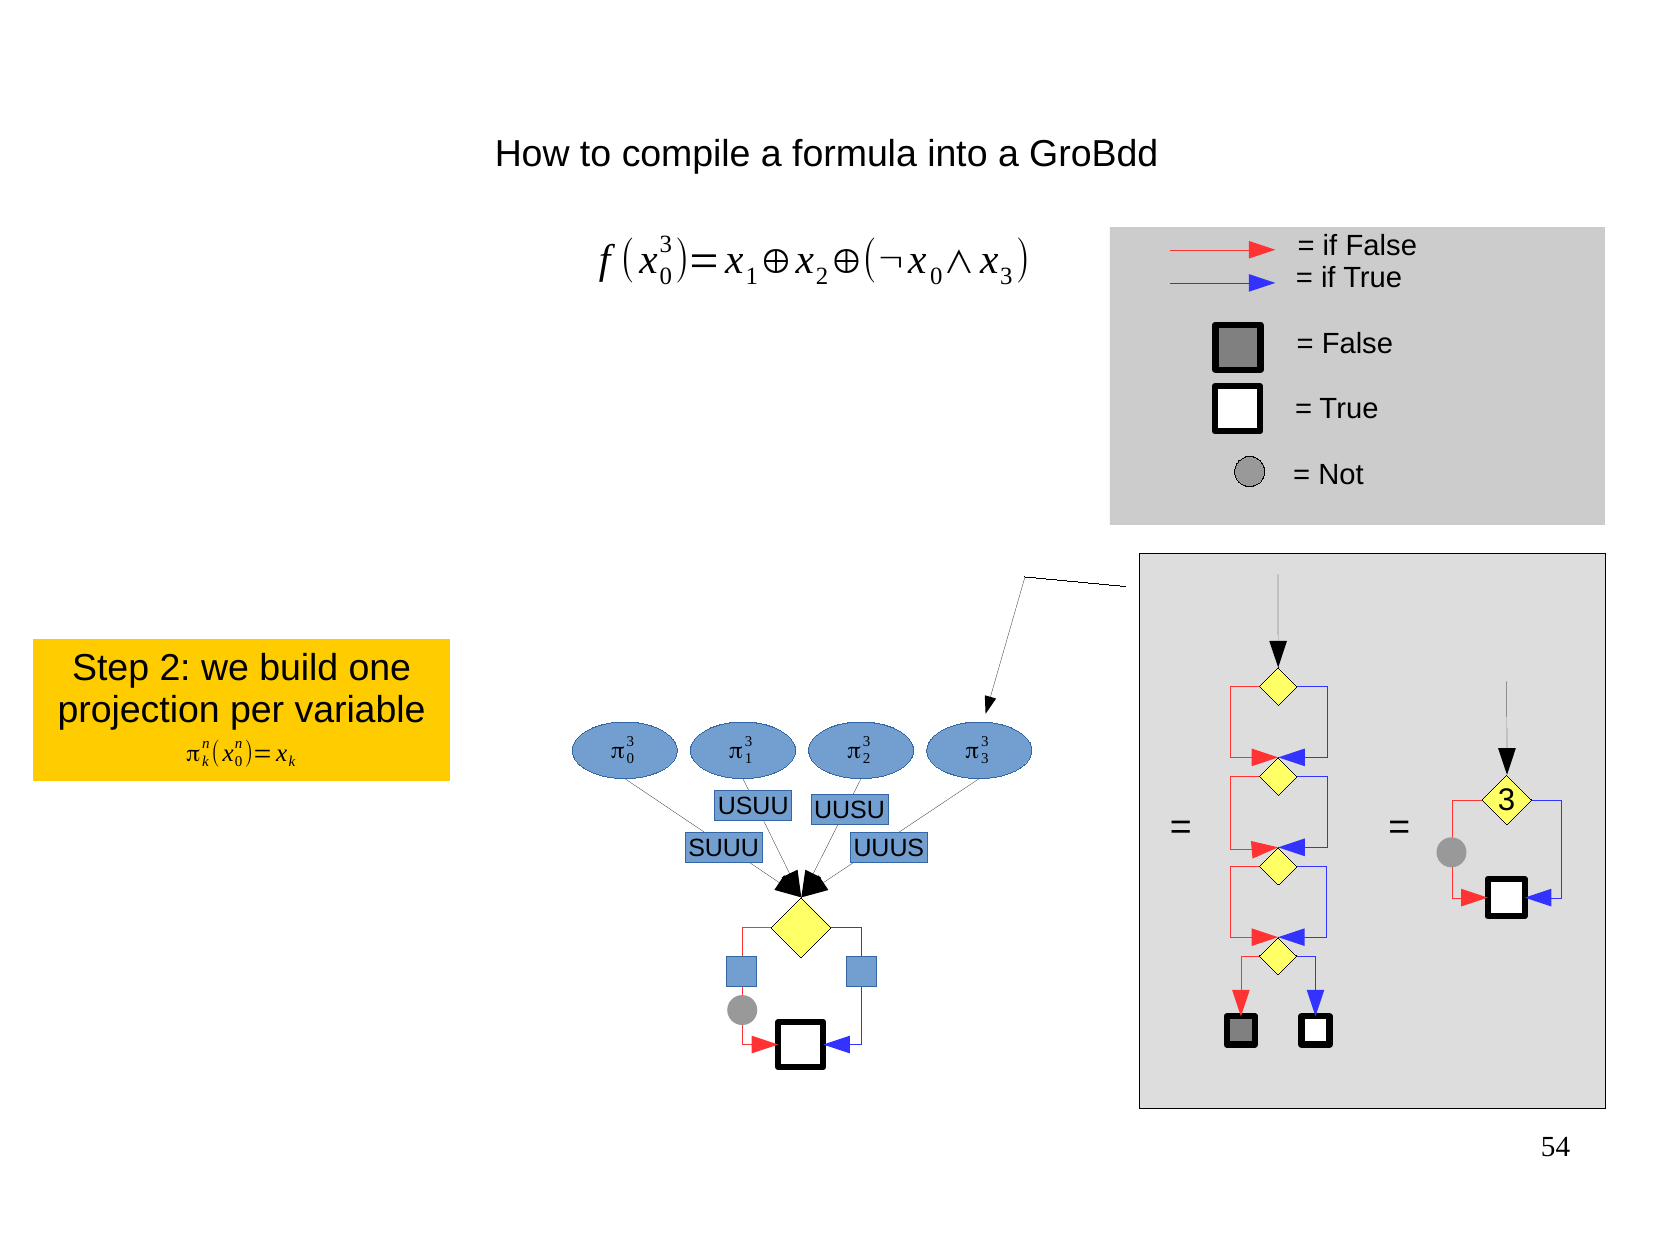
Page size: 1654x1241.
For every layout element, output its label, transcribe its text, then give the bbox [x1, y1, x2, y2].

title How to compile a formula into a GroBdd [82, 49, 1571, 257]
text_box [572, 722, 678, 779]
text_box [926, 722, 1032, 779]
text_box [727, 995, 758, 1026]
text_box [846, 956, 877, 987]
text_box [690, 722, 796, 779]
text_box [808, 722, 914, 779]
text_box [1215, 386, 1261, 432]
text_box SUUU [685, 832, 763, 863]
text_box [771, 897, 831, 958]
text_box Step 2: we build one projection per variable [33, 639, 450, 781]
text_box [985, 576, 1126, 714]
text_box = [1155, 798, 1207, 856]
text_box [778, 1022, 824, 1068]
chart [604, 731, 641, 767]
text_box = [1373, 798, 1426, 856]
text_box [1140, 554, 1606, 1109]
text_box = if False = if True = False = True = Not [1109, 227, 1605, 525]
text_box UUSU [811, 794, 889, 825]
chart [590, 257, 1036, 289]
chart [722, 731, 759, 767]
text_box UUUS [850, 832, 928, 863]
chart [180, 735, 303, 770]
chart [841, 731, 877, 767]
chart [959, 731, 995, 767]
text_box [1215, 324, 1261, 370]
text_box USUU [714, 790, 792, 821]
text_box [726, 956, 757, 987]
text_box 3 [1482, 775, 1532, 825]
text_box [1234, 456, 1265, 487]
